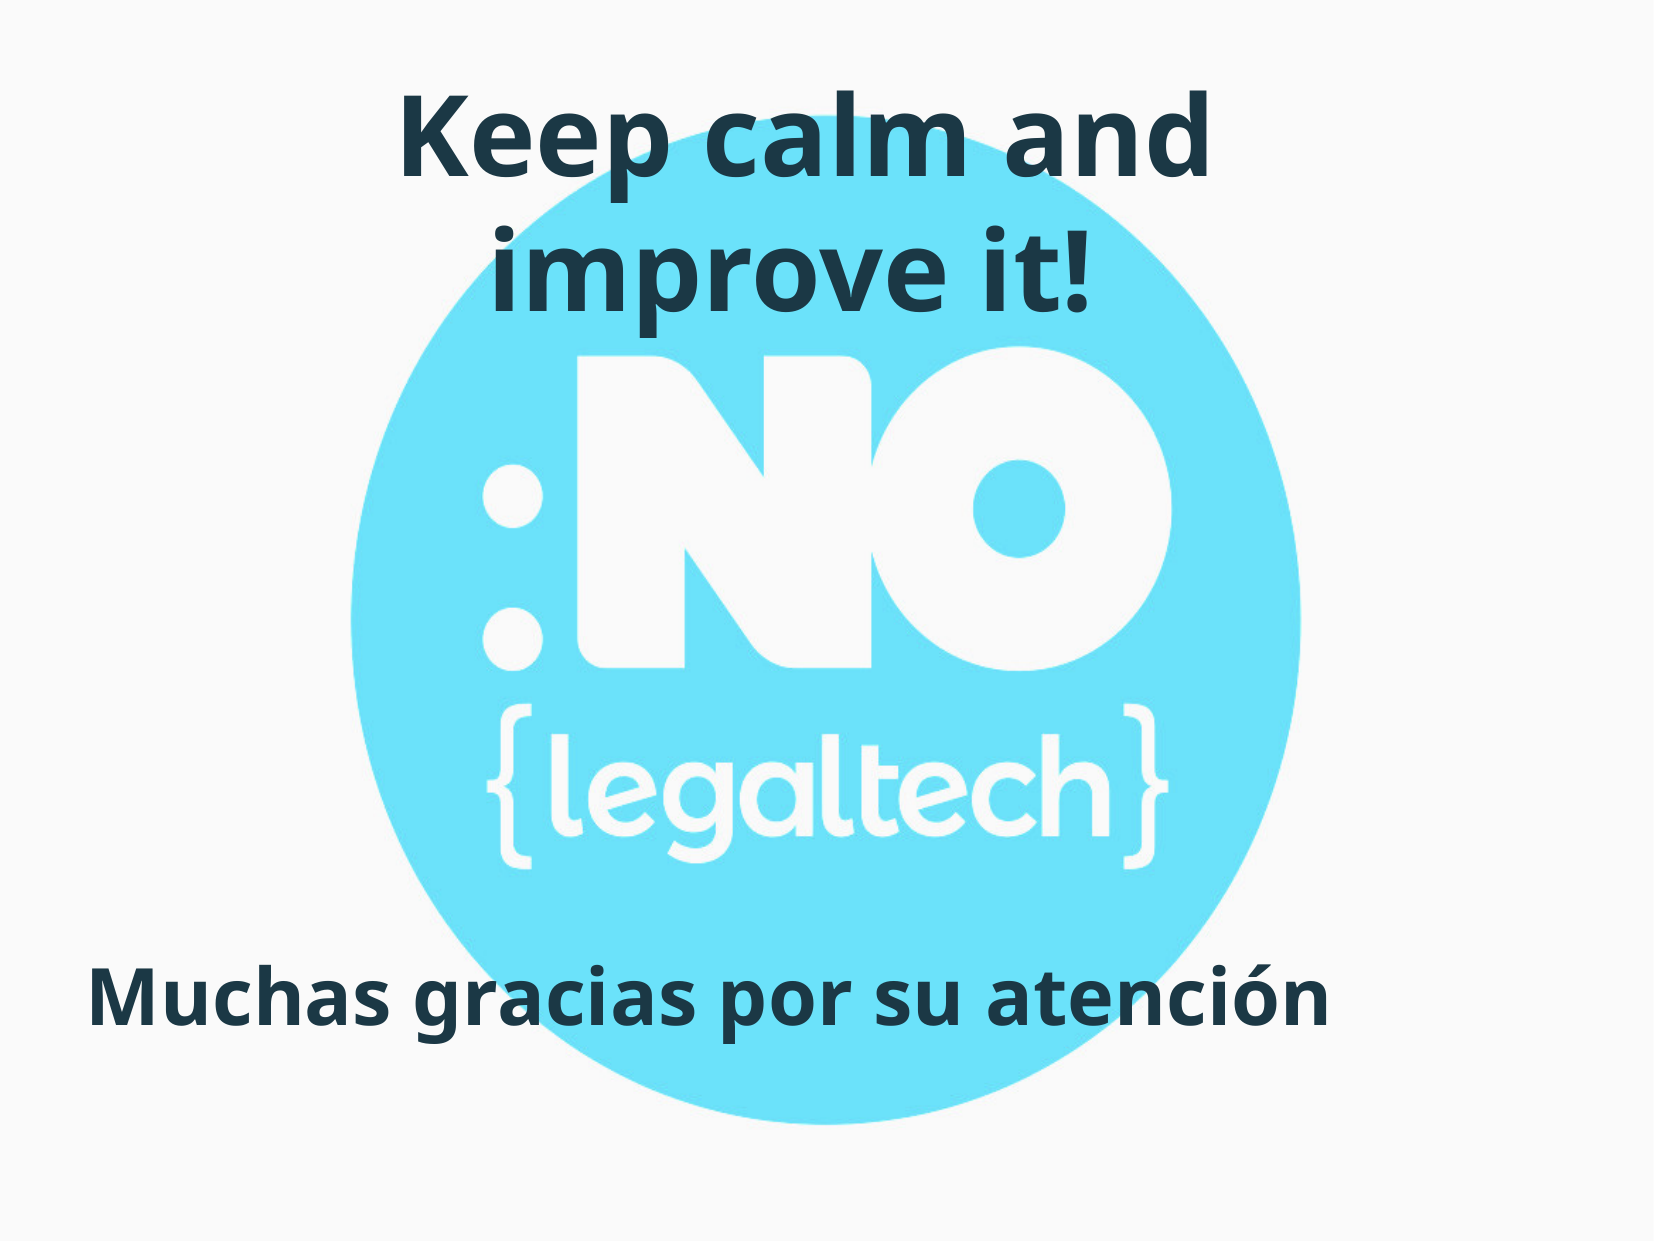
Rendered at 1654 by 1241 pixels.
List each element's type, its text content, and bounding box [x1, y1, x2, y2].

title Keep calm and improve it! [228, 230, 1382, 343]
picture [0, 0, 1654, 1241]
text_box Muchas gracias por su atención [70, 933, 1642, 1152]
